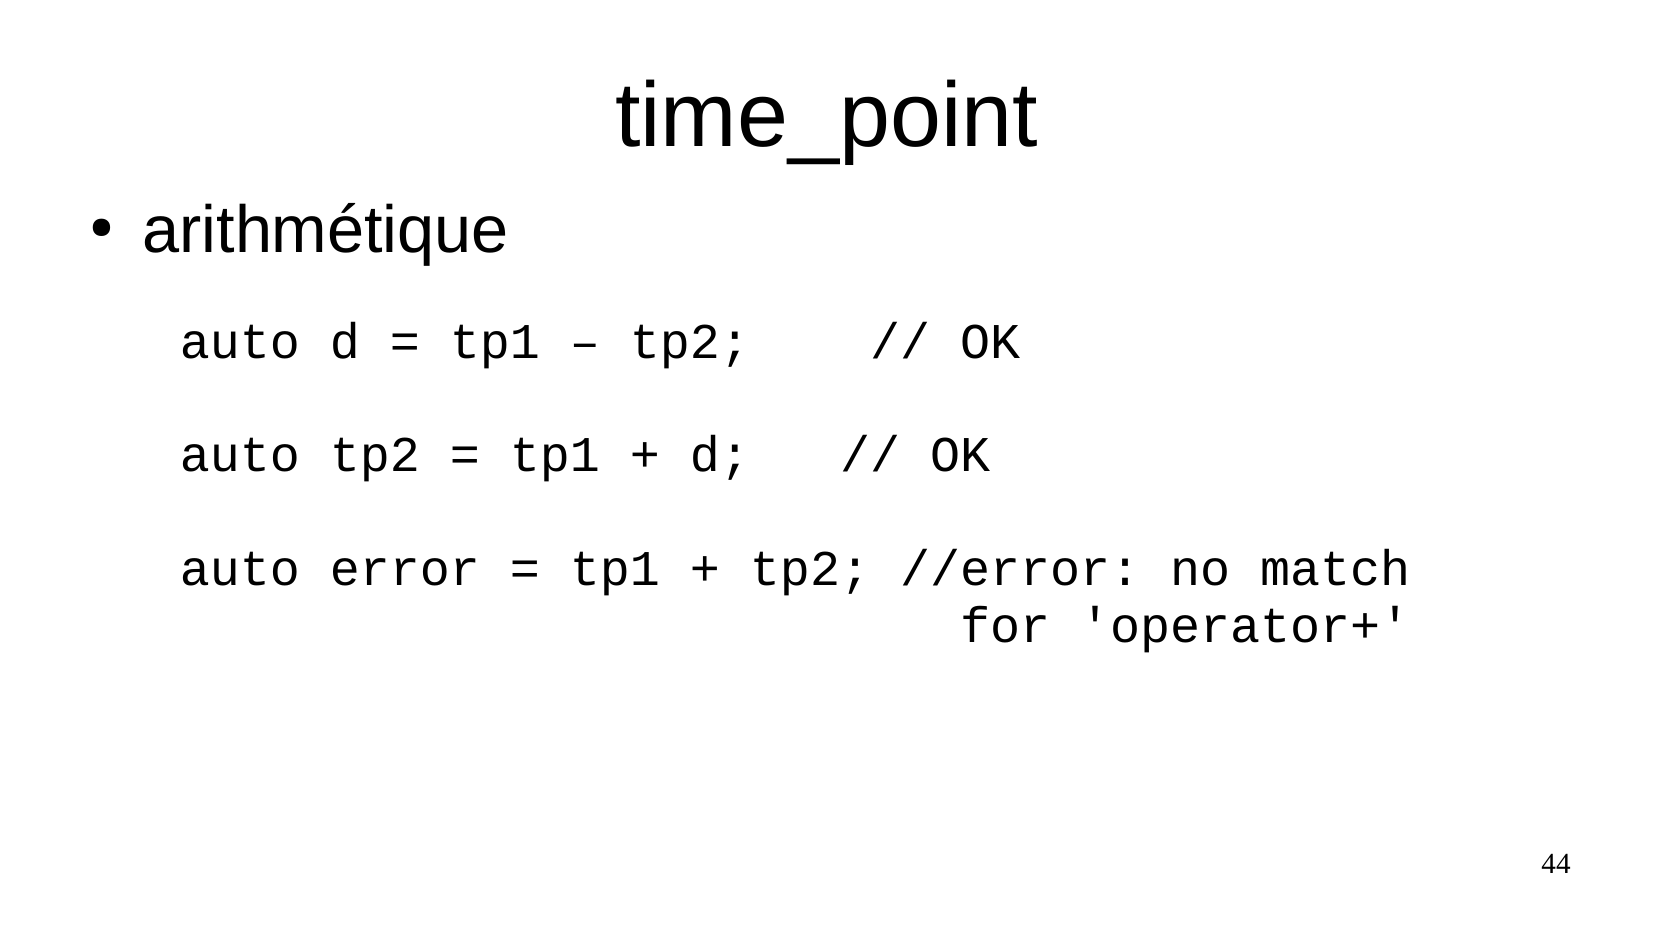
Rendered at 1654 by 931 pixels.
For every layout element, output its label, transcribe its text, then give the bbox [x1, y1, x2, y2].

list arithmétique [71, 192, 1561, 732]
title time_point [82, 37, 1571, 193]
